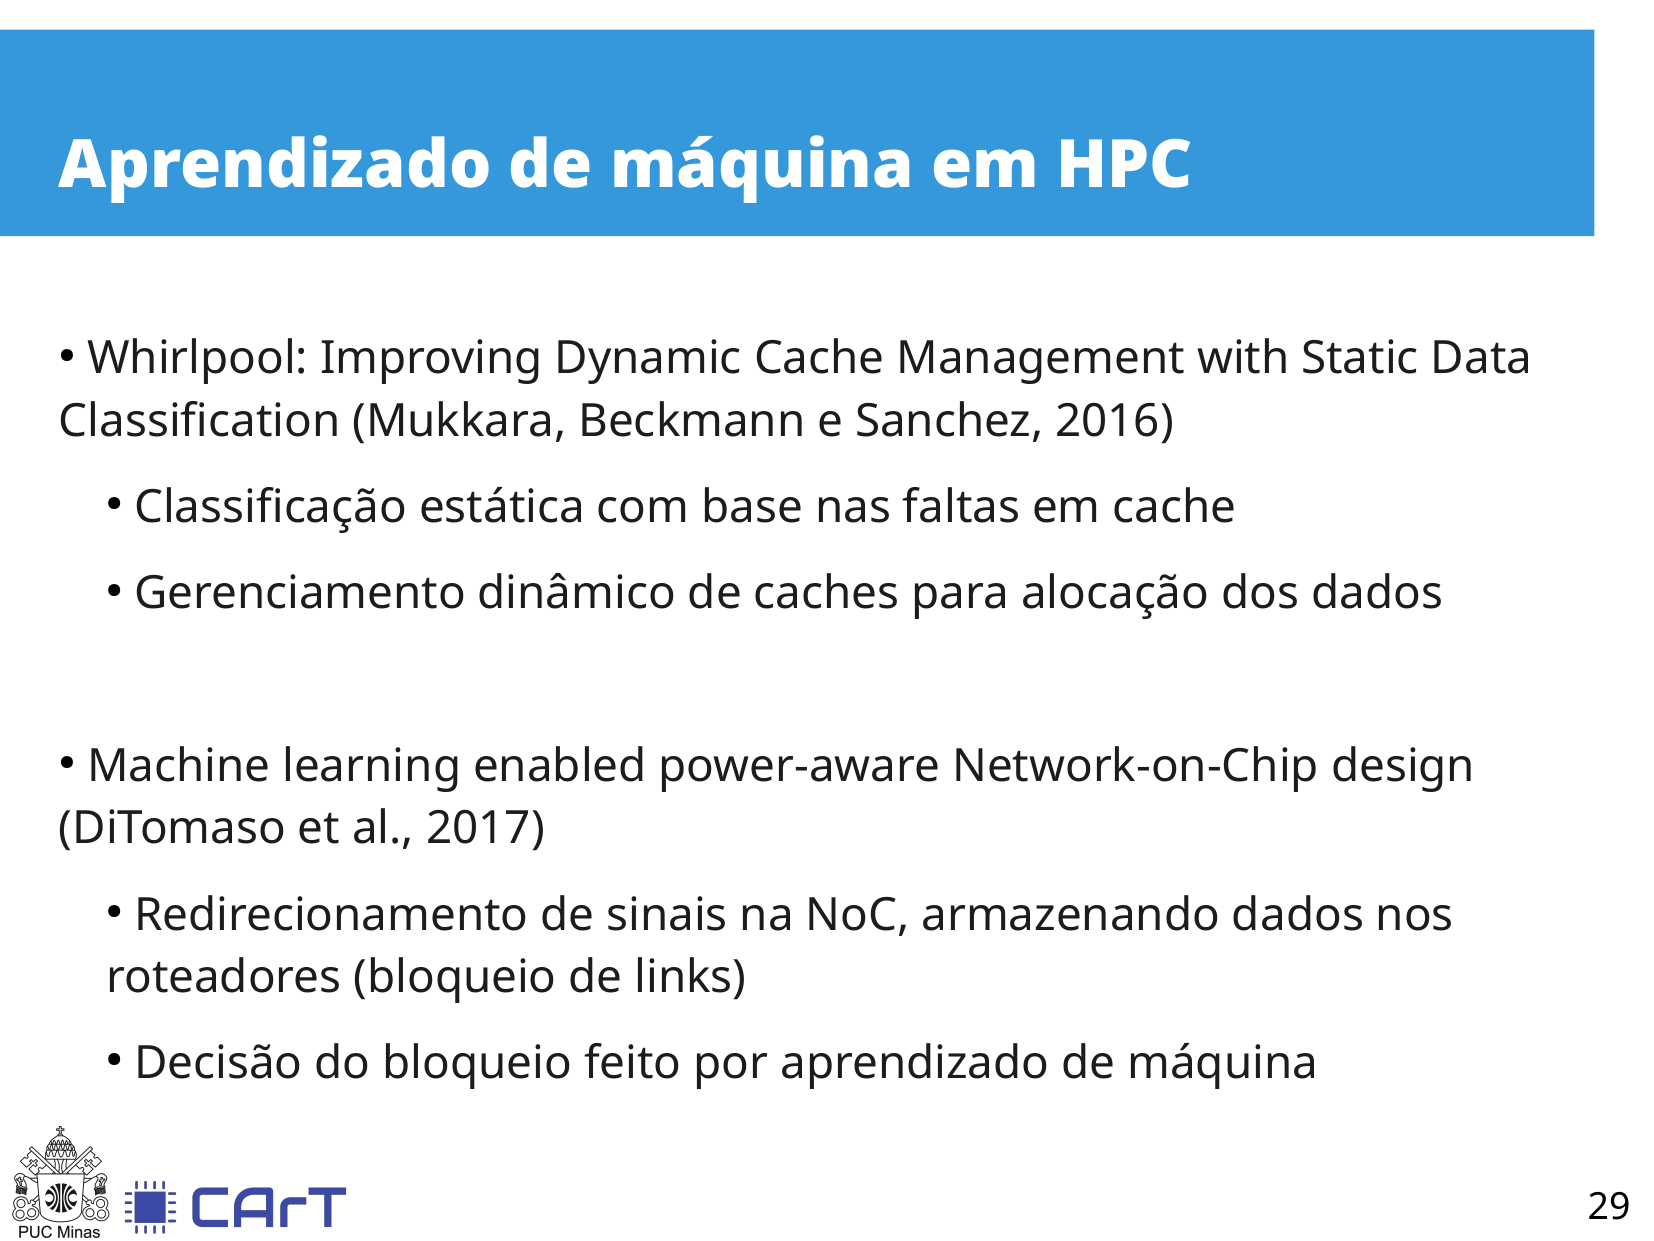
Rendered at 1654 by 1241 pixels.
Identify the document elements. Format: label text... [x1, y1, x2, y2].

title Aprendizado de máquina em HPC [59, 59, 1595, 207]
picture [0, 1126, 119, 1241]
picture [124, 1181, 347, 1235]
list Whirlpool: Improving Dynamic Cache Management with Static Data Classification (Mukkara, Beckmann e Sanchez, 2016) Classificação estática com base nas faltas em cache Gerenciamento dinâmico de caches para alocação dos dados Machine learning enabled power-aware Network-on-Chip design (DiTomaso et al., 2017) Redirecionamento de sinais na NoC, armazenando dados nos roteadores (bloqueio de links) Decisão do bloqueio feito por aprendizado de máquina [59, 324, 1565, 1093]
